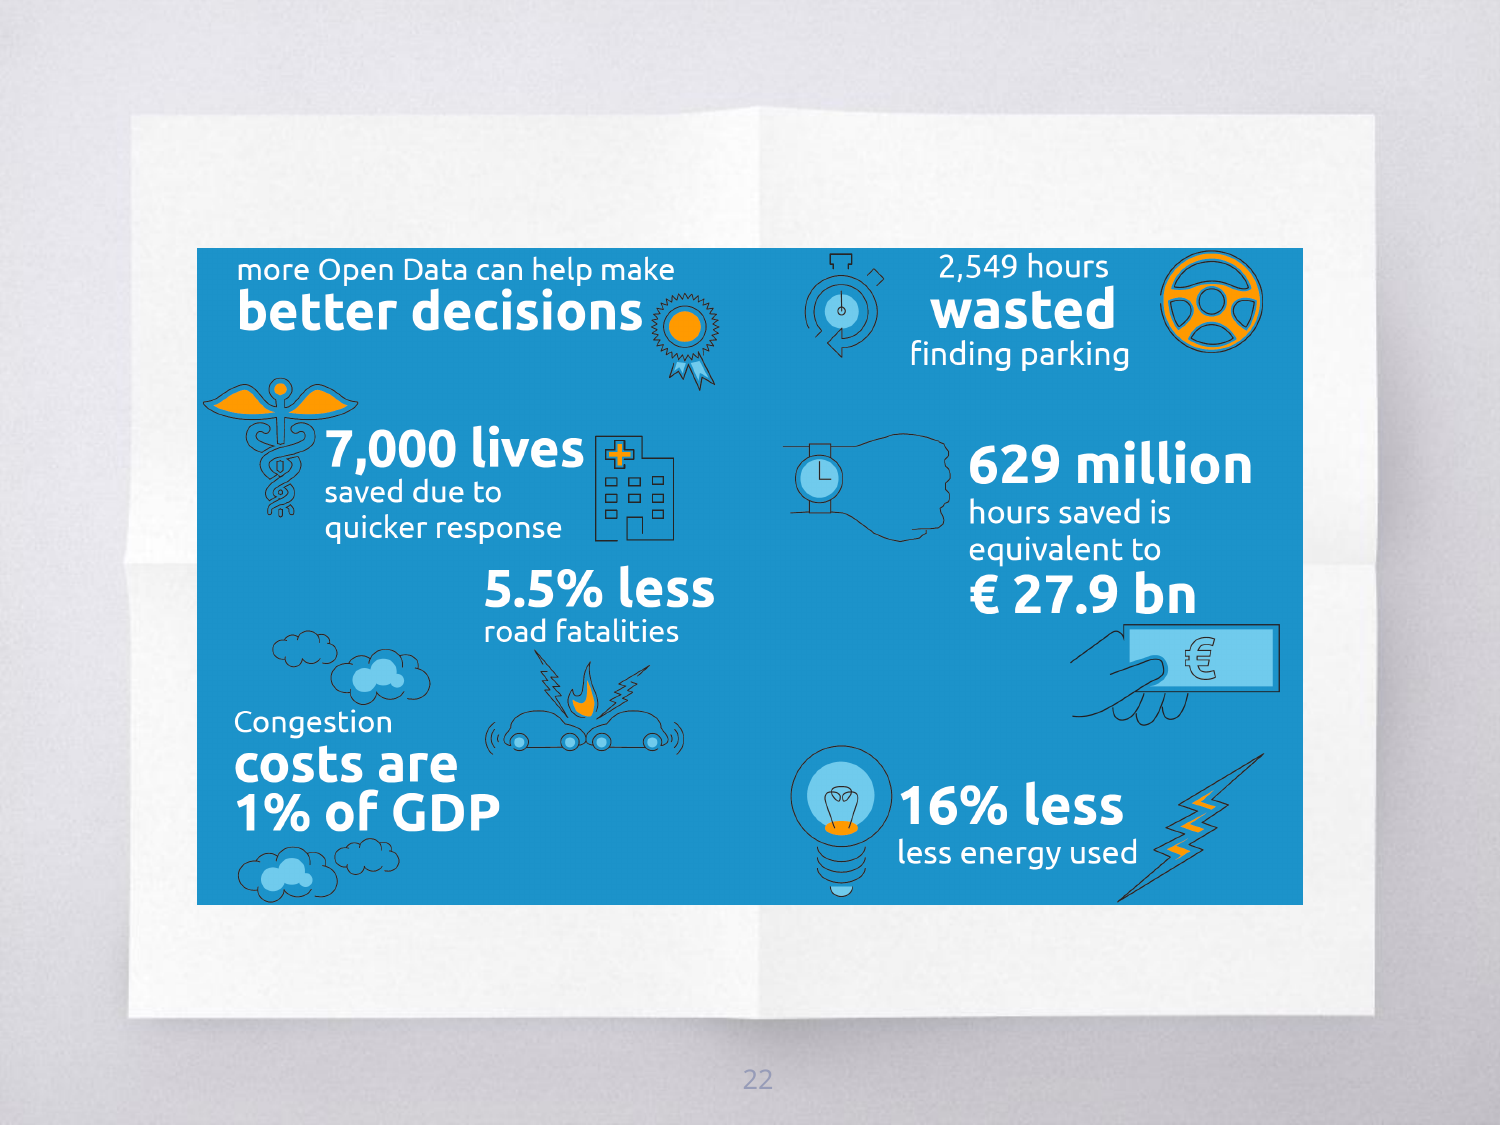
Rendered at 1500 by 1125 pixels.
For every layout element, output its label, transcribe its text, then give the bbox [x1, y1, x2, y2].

picture [0, 0, 1500, 1125]
slide_number <number> [713, 1047, 804, 1113]
